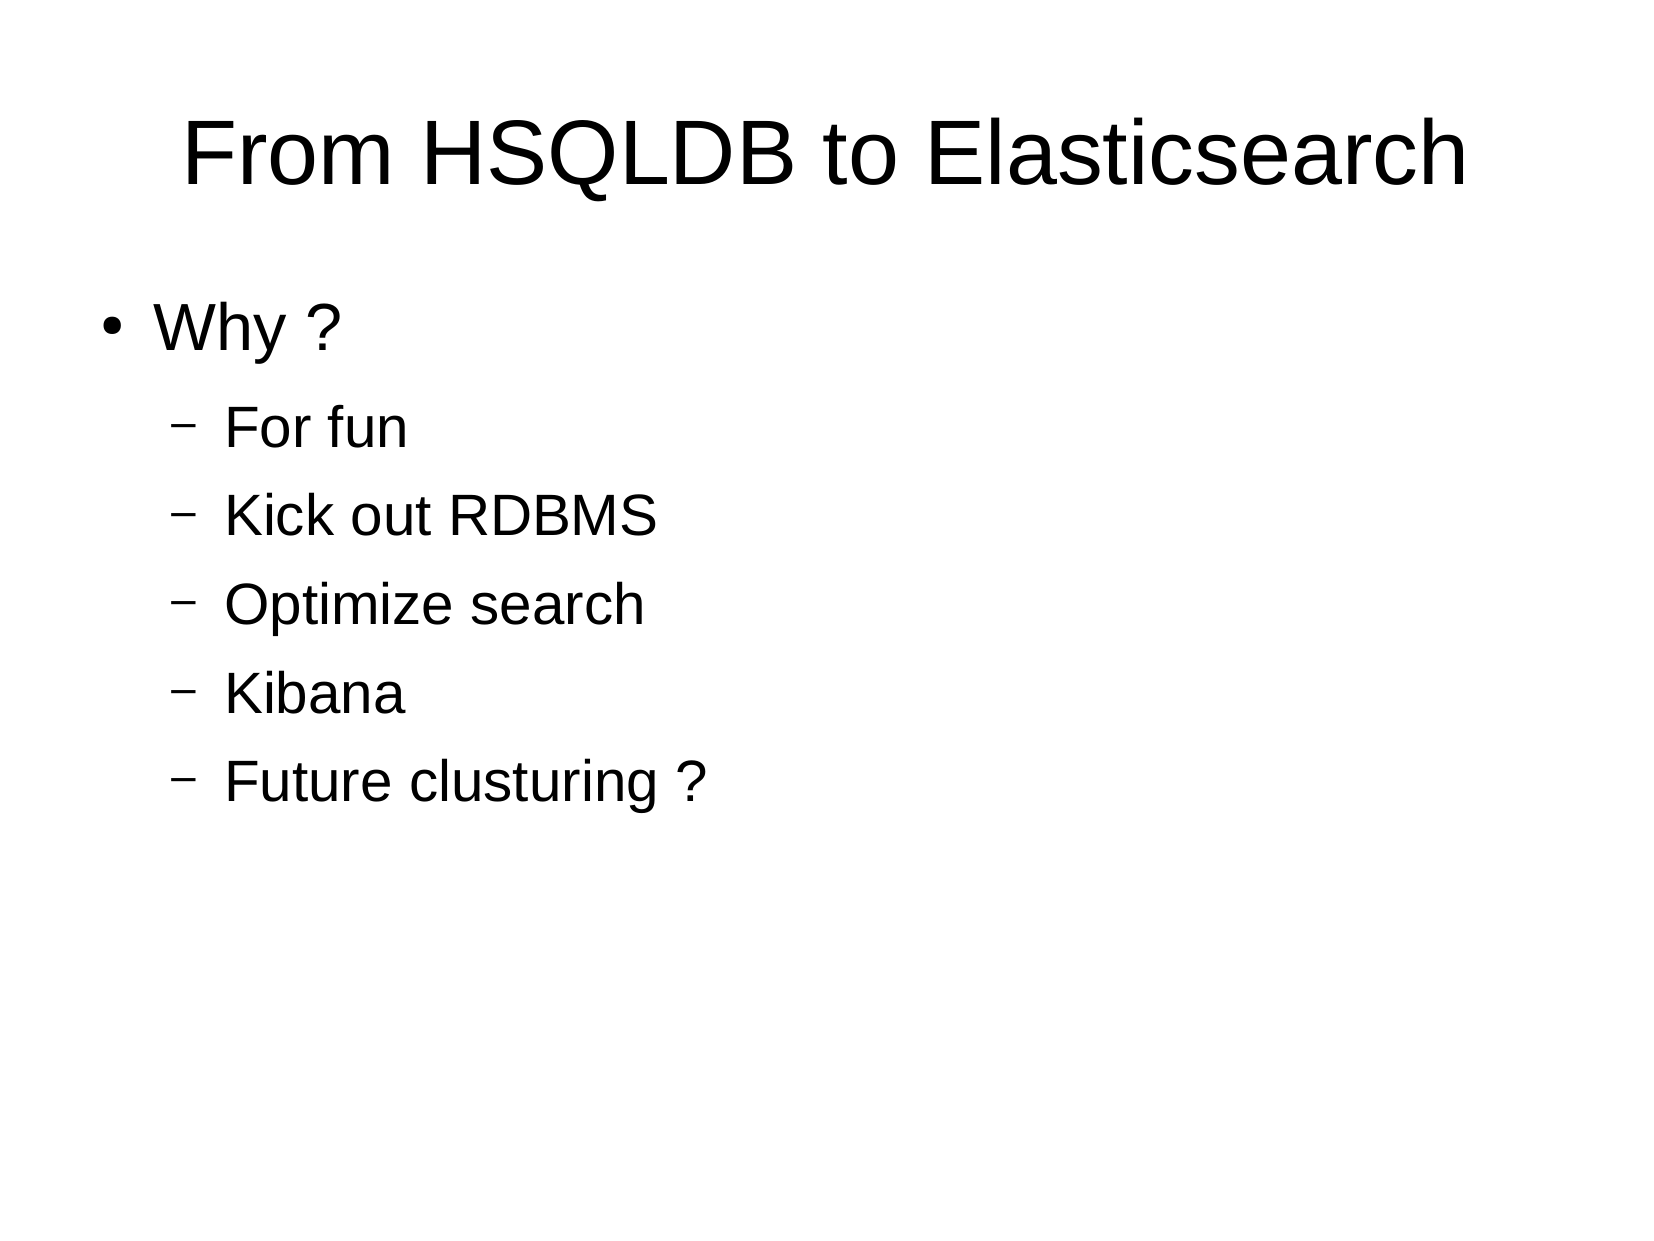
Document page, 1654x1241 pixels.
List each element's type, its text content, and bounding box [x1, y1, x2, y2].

list Why ? For fun Kick out RDBMS Optimize search Kibana Future clusturing ? [82, 290, 1571, 1010]
title From HSQLDB to Elasticsearch [82, 49, 1571, 257]
